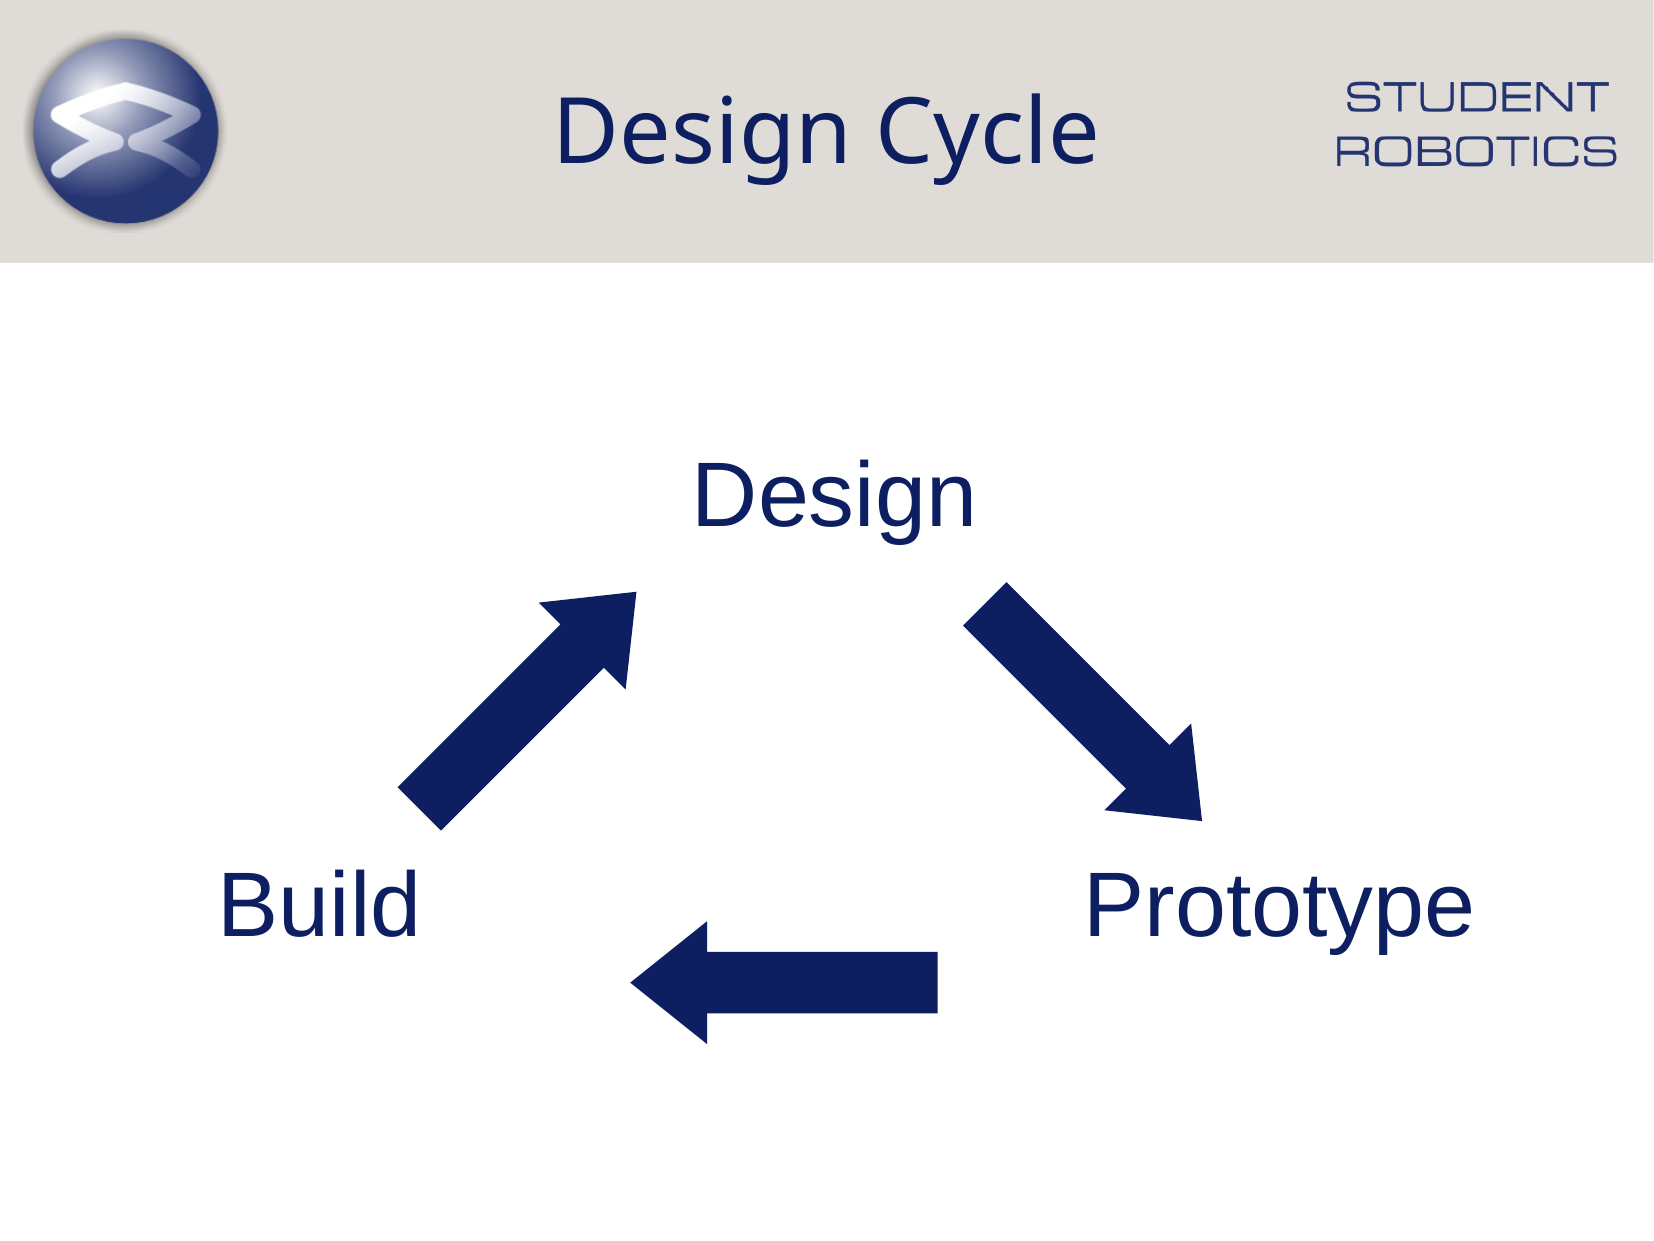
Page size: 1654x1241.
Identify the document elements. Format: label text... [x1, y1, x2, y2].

picture [9, 19, 82, 245]
text_box [630, 921, 938, 1045]
picture [1332, 68, 1633, 174]
text_box [0, 0, 1654, 263]
title Design Cycle [82, 0, 1571, 257]
text_box [397, 591, 637, 831]
text_box [963, 582, 1203, 822]
subtitle Design Build Prototype [82, 297, 1613, 1102]
